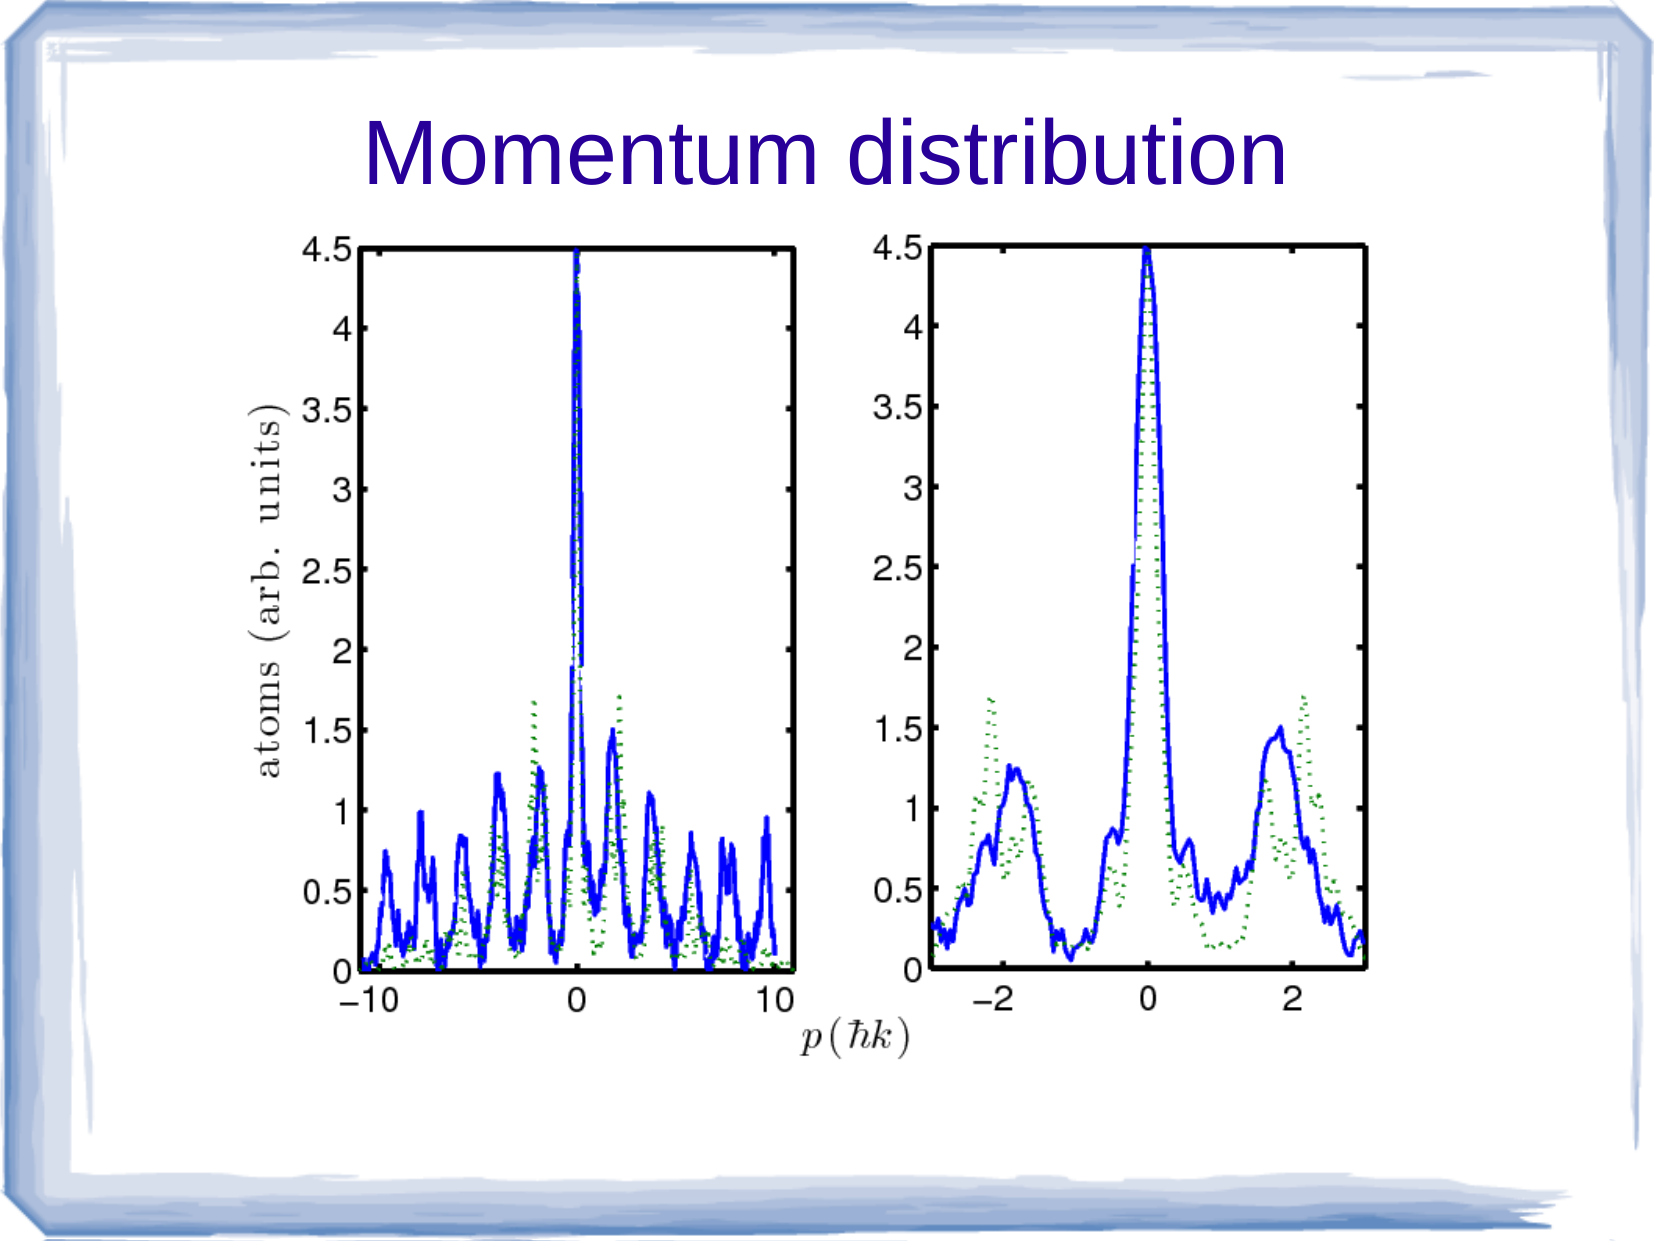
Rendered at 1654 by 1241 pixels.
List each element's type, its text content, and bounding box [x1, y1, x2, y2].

picture [0, 0, 1654, 1241]
title Momentum distribution [82, 49, 1571, 257]
